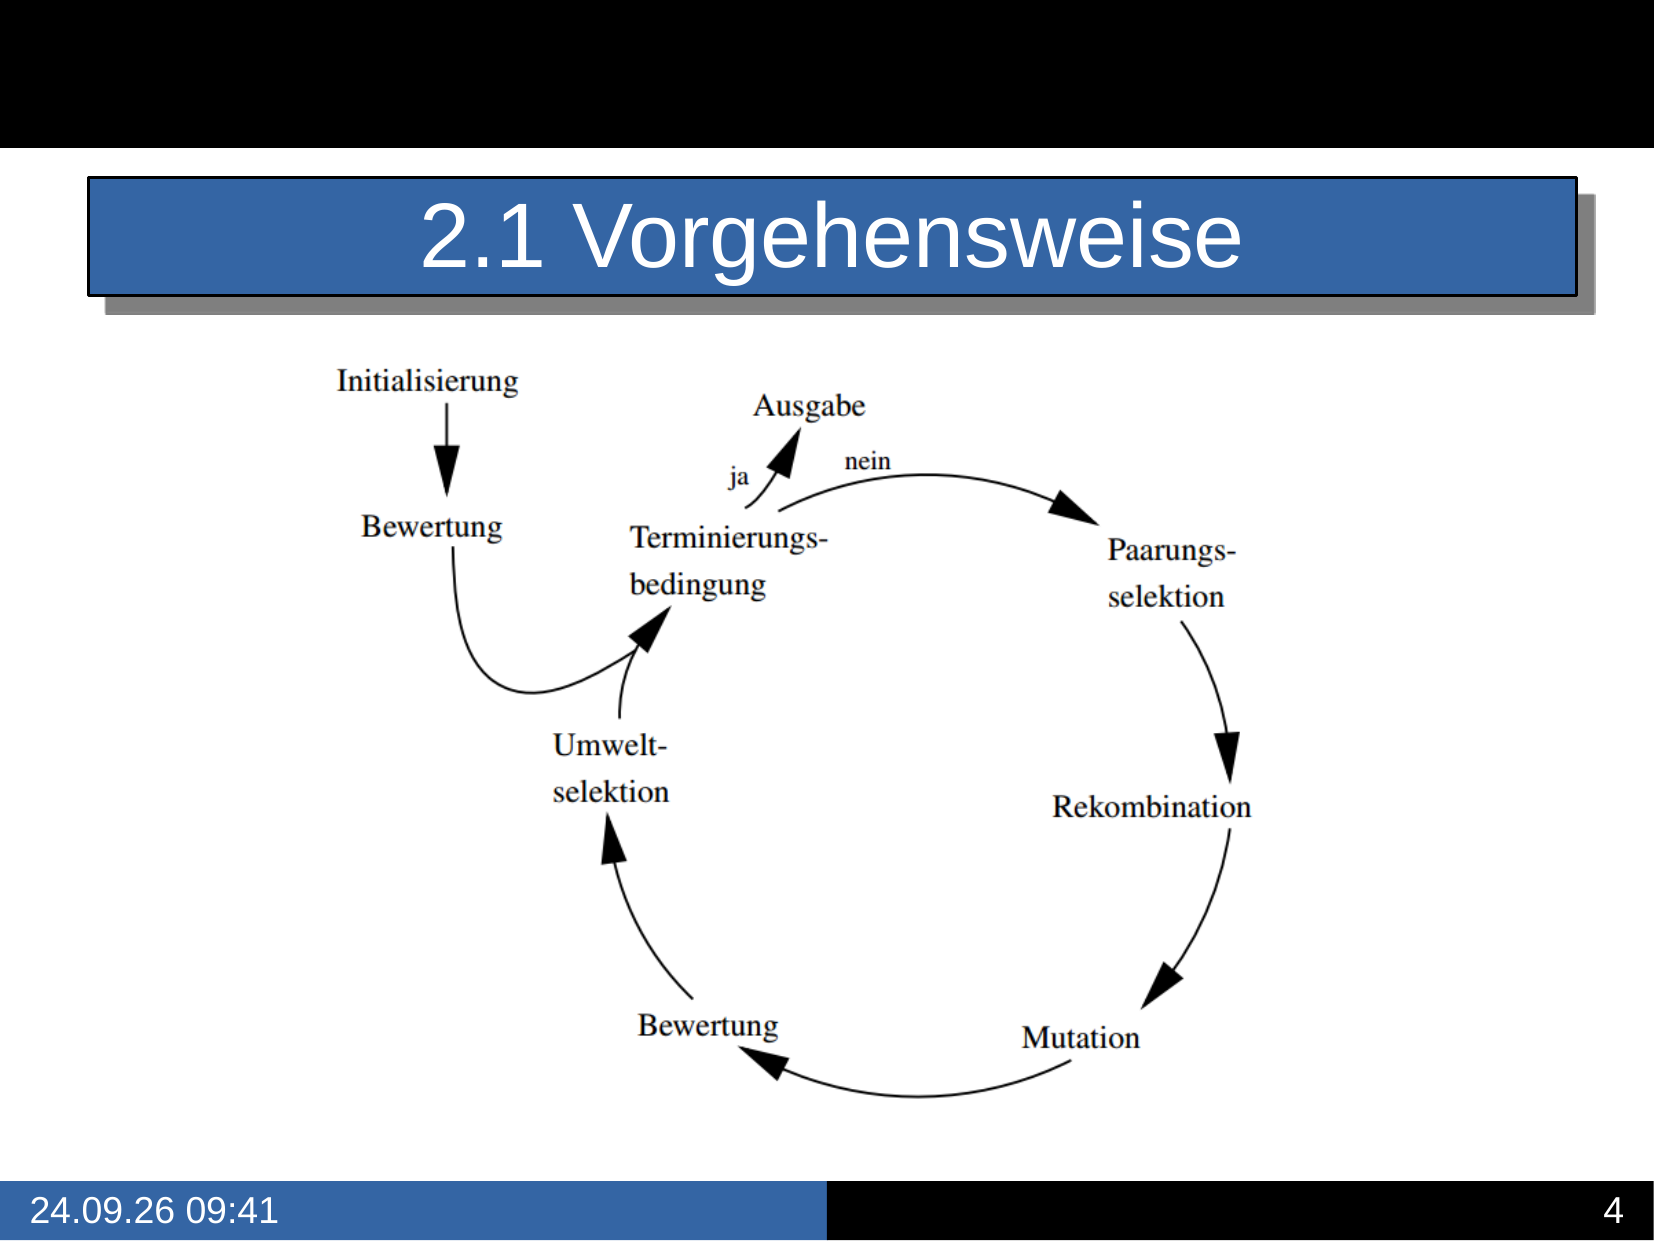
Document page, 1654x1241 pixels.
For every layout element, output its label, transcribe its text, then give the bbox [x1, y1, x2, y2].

title 2.1 Vorgehensweise [88, 177, 1577, 296]
picture [324, 354, 1262, 1110]
